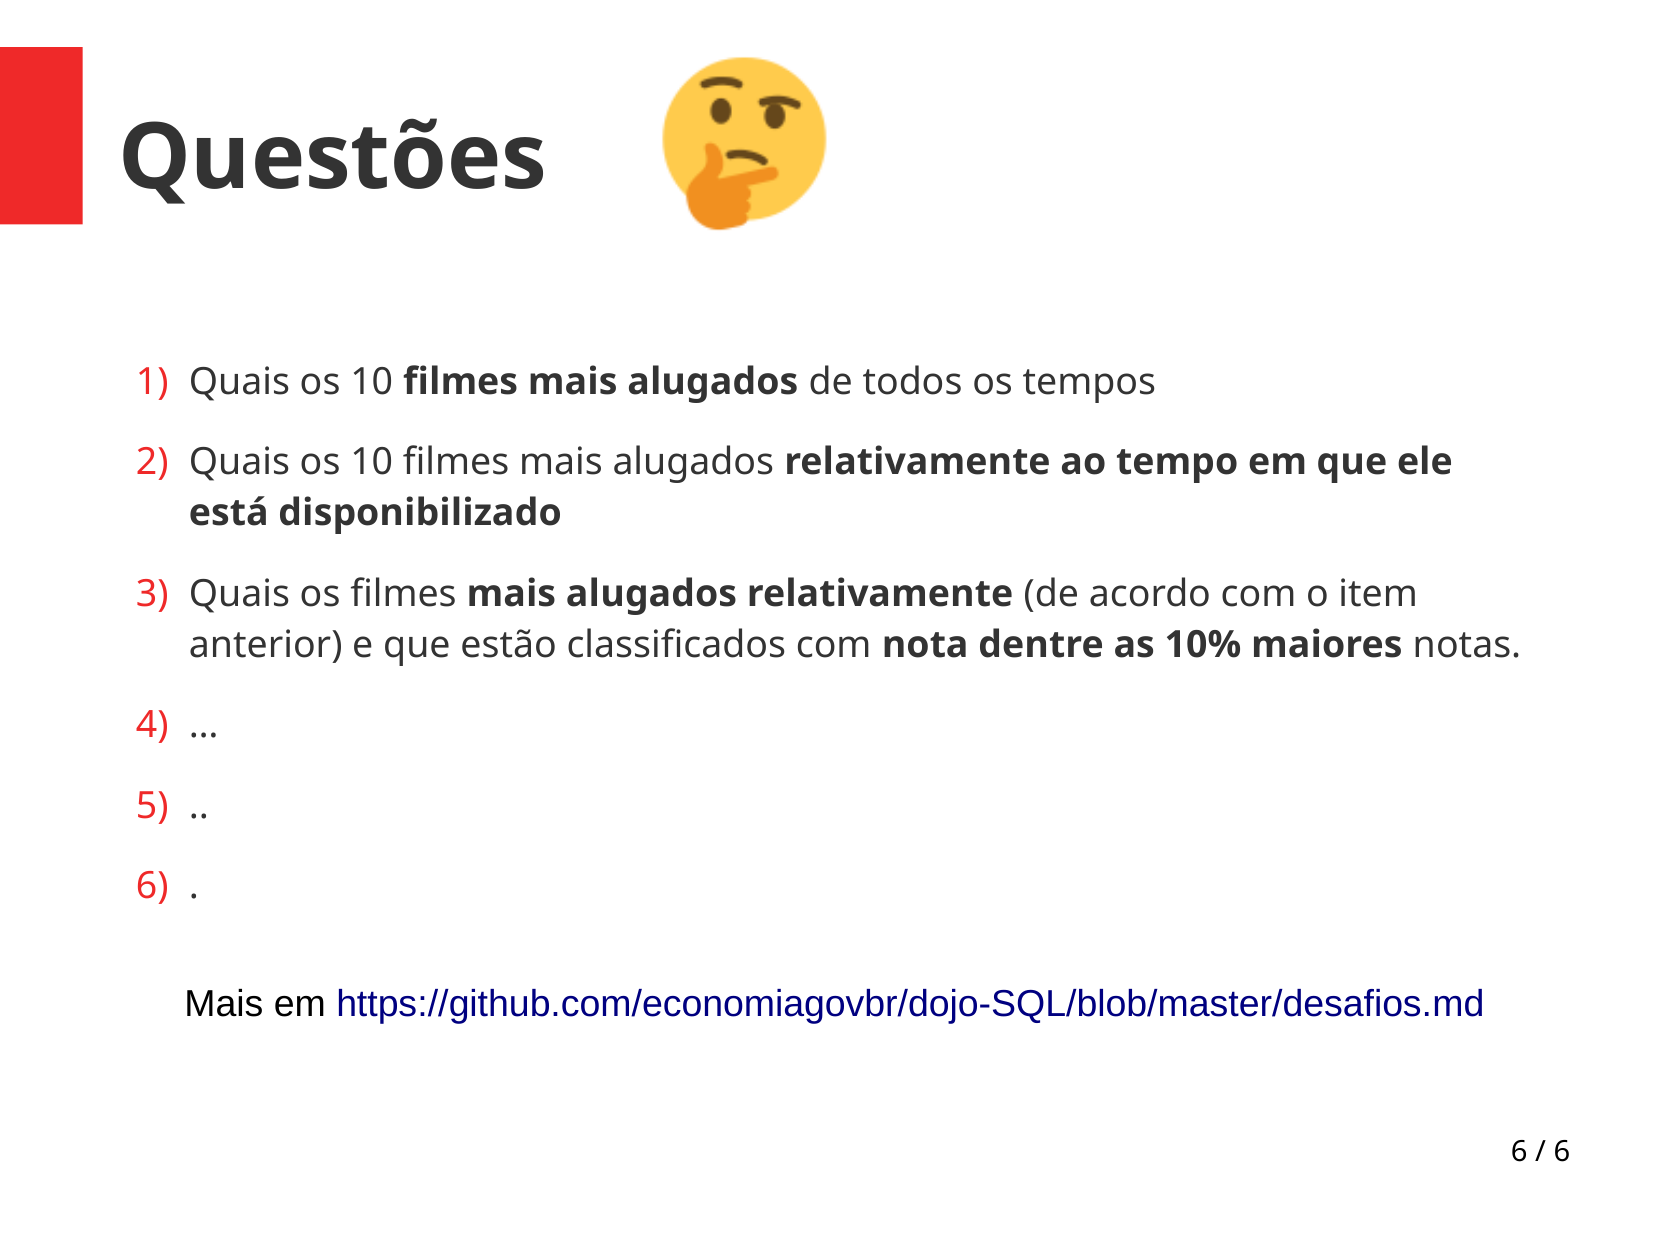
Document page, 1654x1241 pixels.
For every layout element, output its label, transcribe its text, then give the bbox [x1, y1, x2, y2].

picture [648, 43, 844, 241]
text_box Mais em https://github.com/economiagovbr/dojo-SQL/blob/master/desafios.md [169, 975, 1511, 1077]
list Quais os 10 filmes mais alugados de todos os tempos Quais os 10 filmes mais alugados relativamente ao tempo em que ele está disponibilizado Quais os filmes mais alugados relativamente (de acordo com o item anterior) e que estão classificados com nota dentre as 10% maiores notas. … .. . [118, 354, 1535, 1074]
title Questões [118, 49, 1571, 257]
